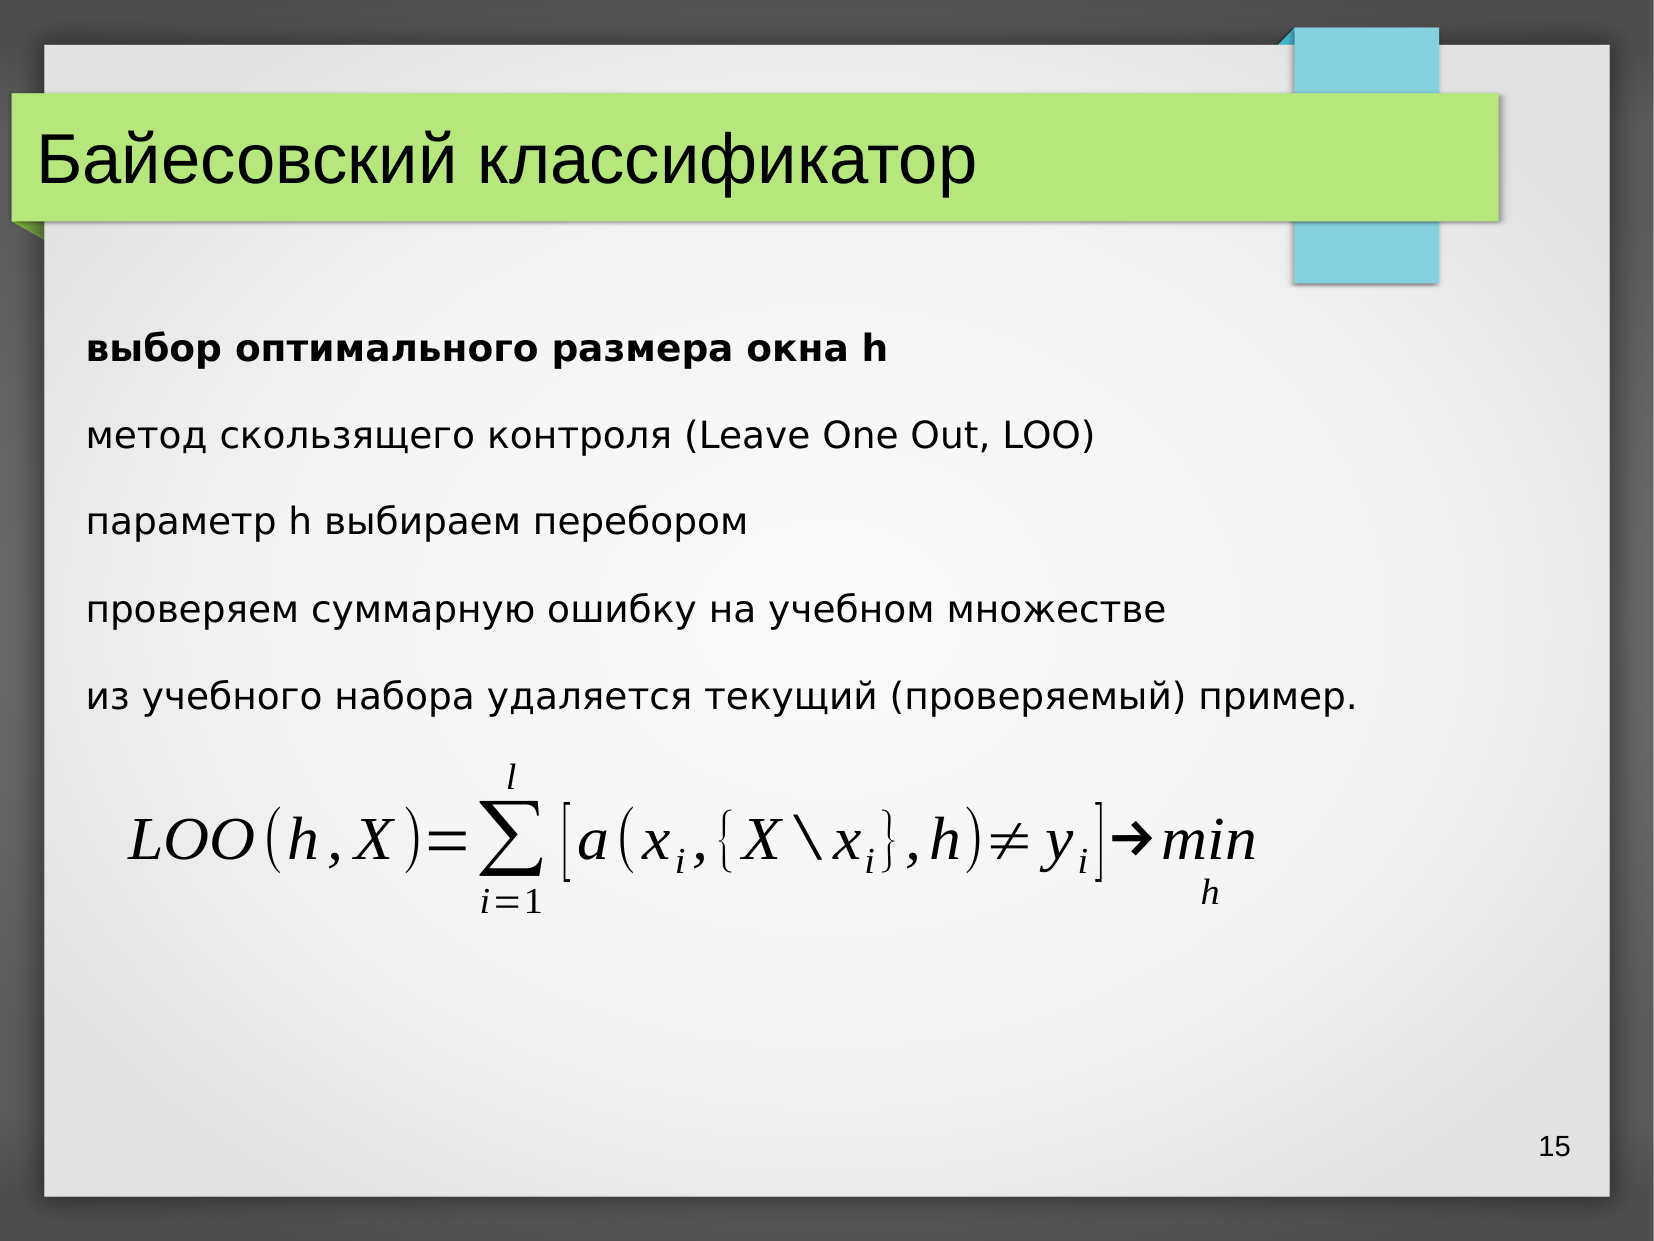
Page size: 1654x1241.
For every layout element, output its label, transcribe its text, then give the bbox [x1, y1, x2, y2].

picture [0, 0, 1654, 1241]
text_box выбор оптимального размера окна h метод скользящего контроля (Leave One Out, LOO) параметр h выбираем перебором проверяем суммарную ошибку на учебном множестве из учебного набора удаляется текущий (проверяемый) пример. [70, 318, 1548, 743]
title Байесовский классификатор [35, 118, 1489, 200]
chart [118, 755, 1265, 922]
